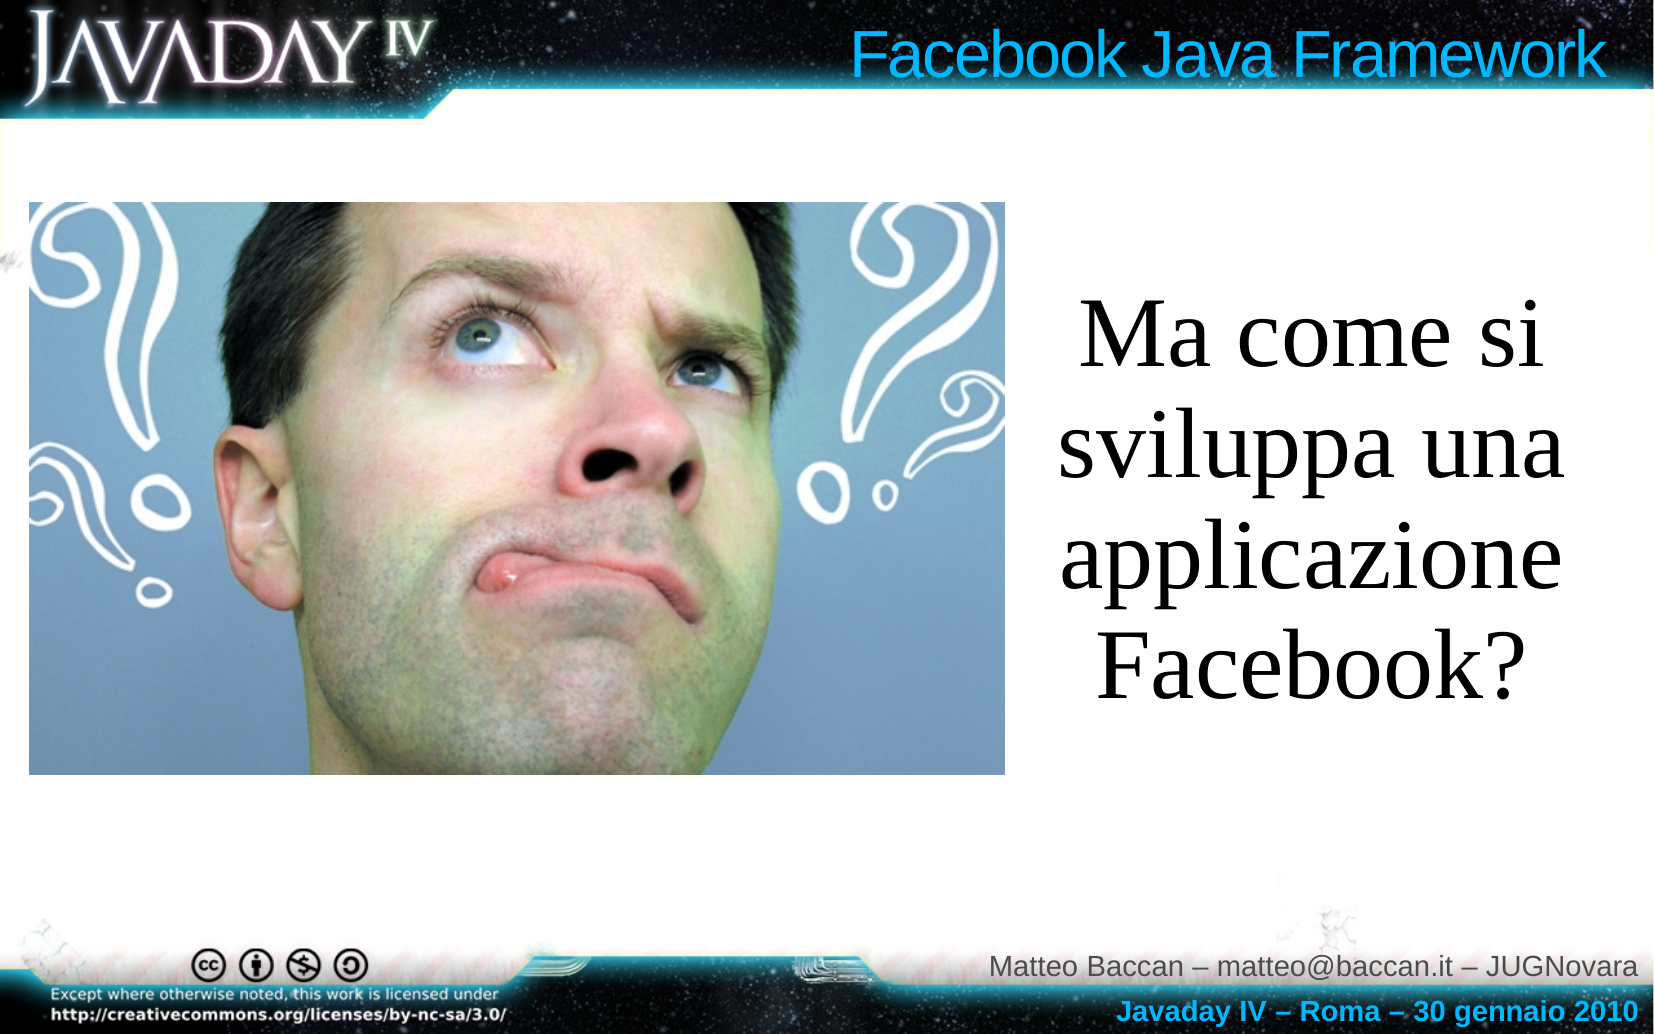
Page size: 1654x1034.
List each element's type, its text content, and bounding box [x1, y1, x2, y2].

text_box Ma come si sviluppa una applicazione Facebook? [1028, 270, 1596, 729]
picture [0, 0, 1654, 1034]
title Facebook Java Framework [132, 5, 1609, 103]
